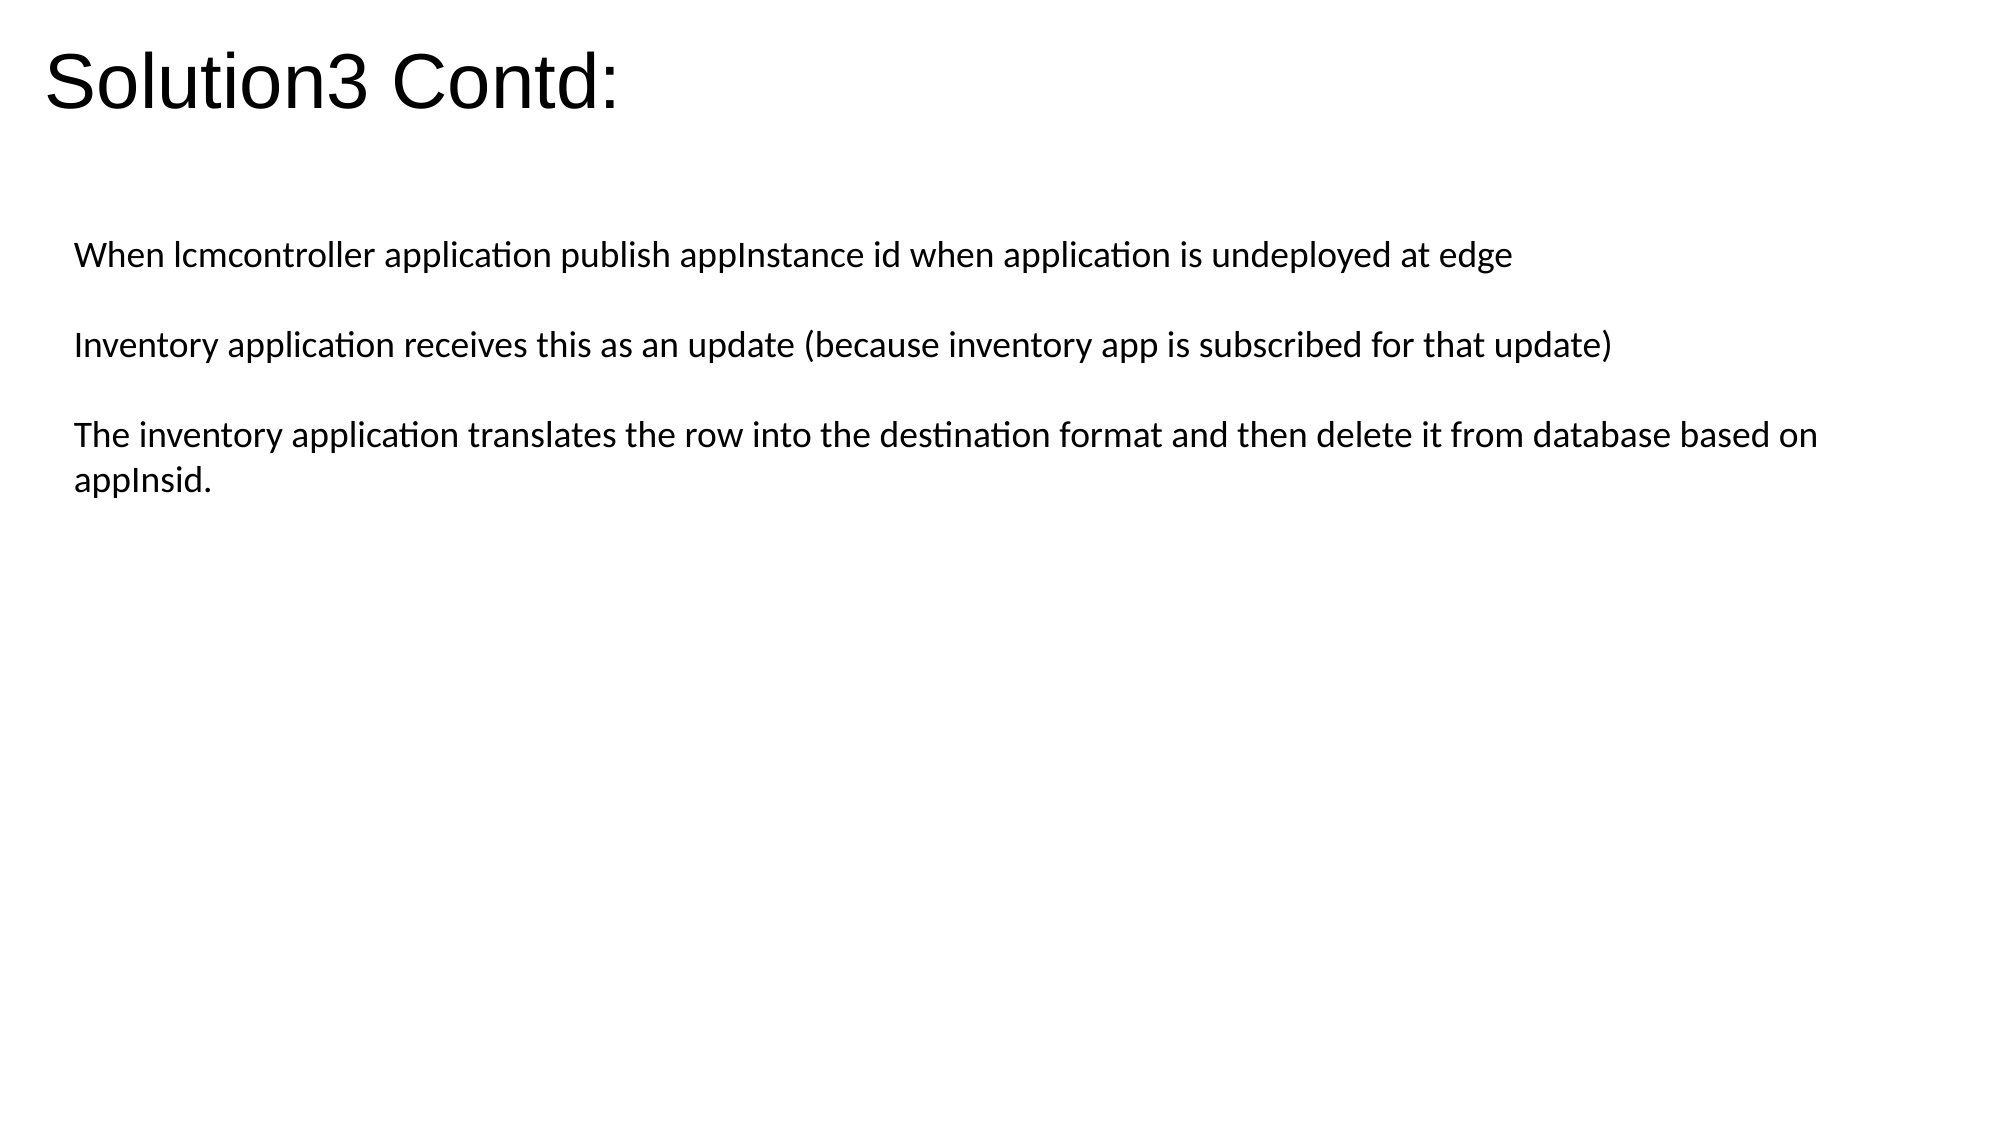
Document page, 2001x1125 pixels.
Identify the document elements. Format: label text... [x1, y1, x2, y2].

text_box Solution3 Contd: [29, 22, 725, 131]
text_box When lcmcontroller application publish appInstance id when application is undeployed at edge Inventory application receives this as an update (because inventory app is subscribed for that update) The inventory application translates the row into the destination format and then delete it from database based on appInsid. [59, 177, 1884, 507]
